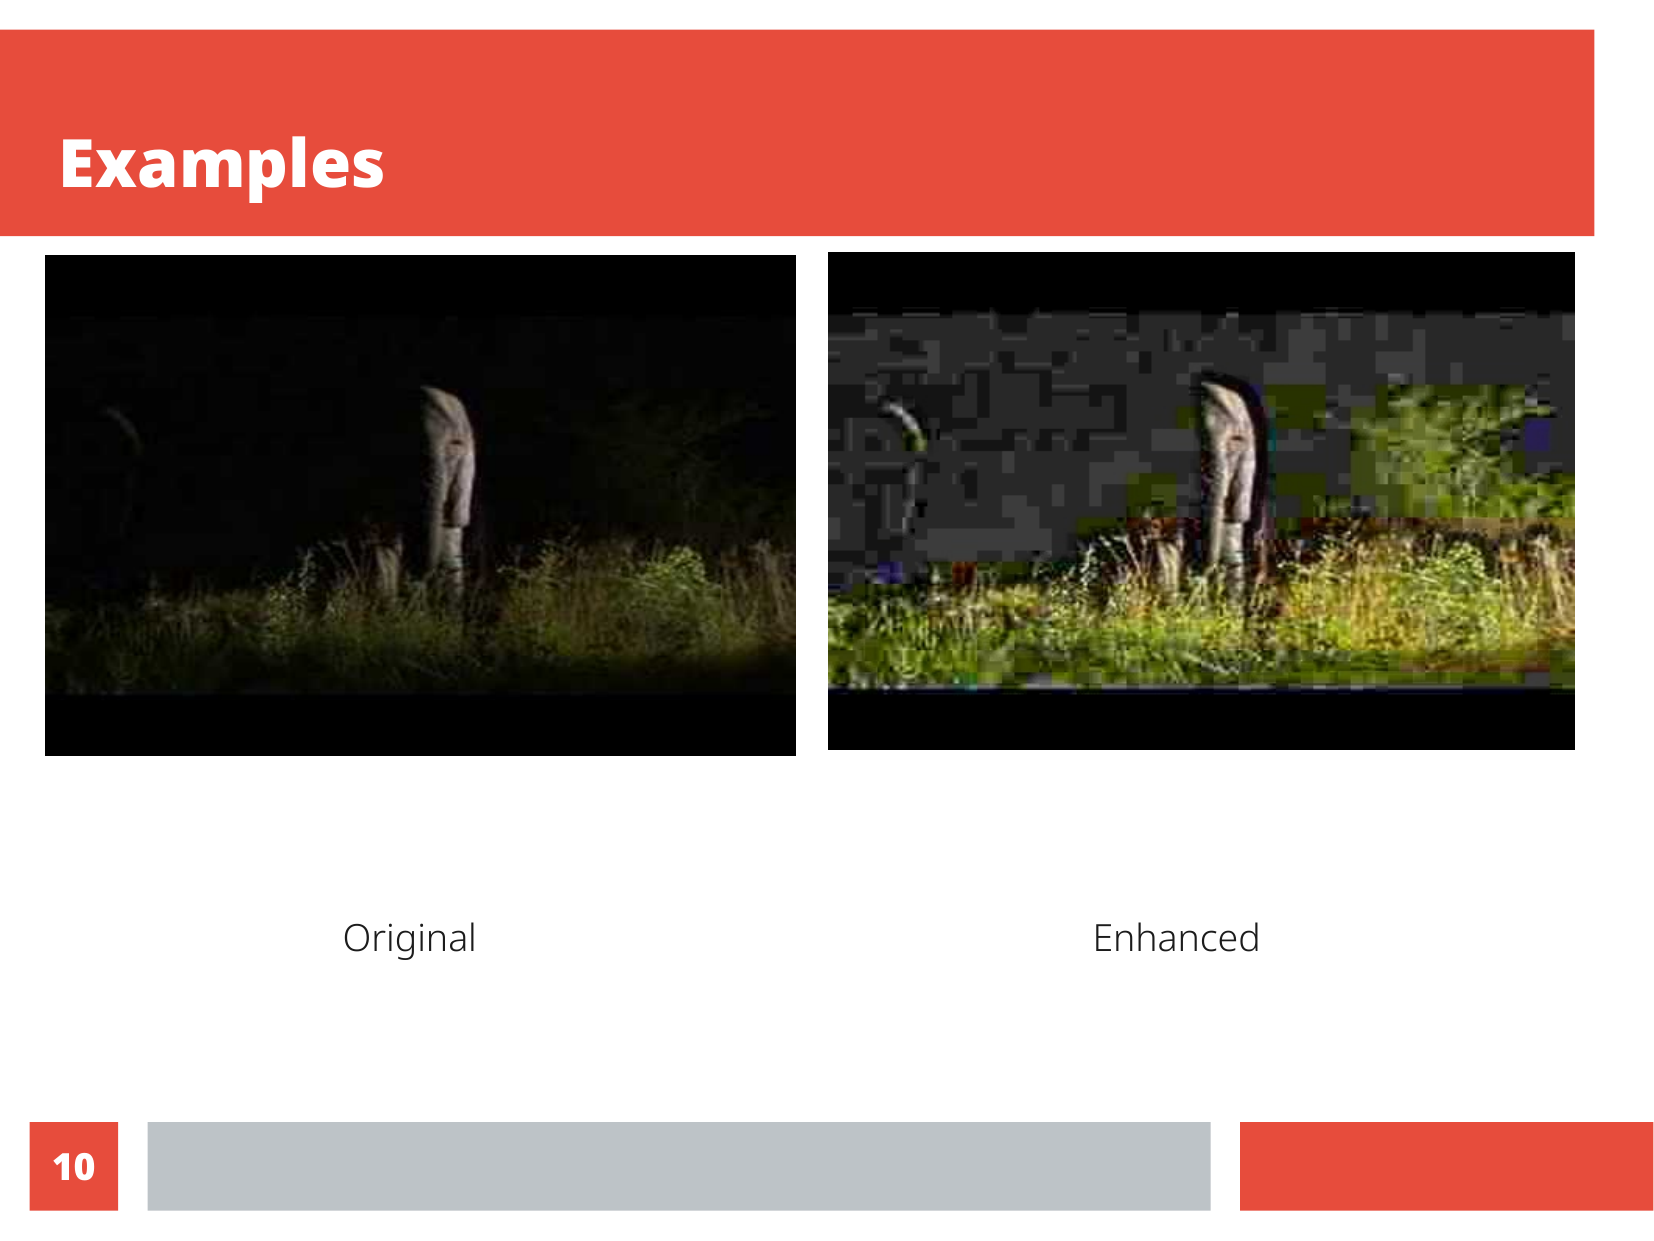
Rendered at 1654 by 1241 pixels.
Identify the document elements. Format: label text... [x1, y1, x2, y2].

picture [828, 252, 1575, 750]
title Examples [59, 59, 1595, 207]
list Original Enhanced [59, 324, 1565, 1093]
picture [45, 255, 796, 756]
